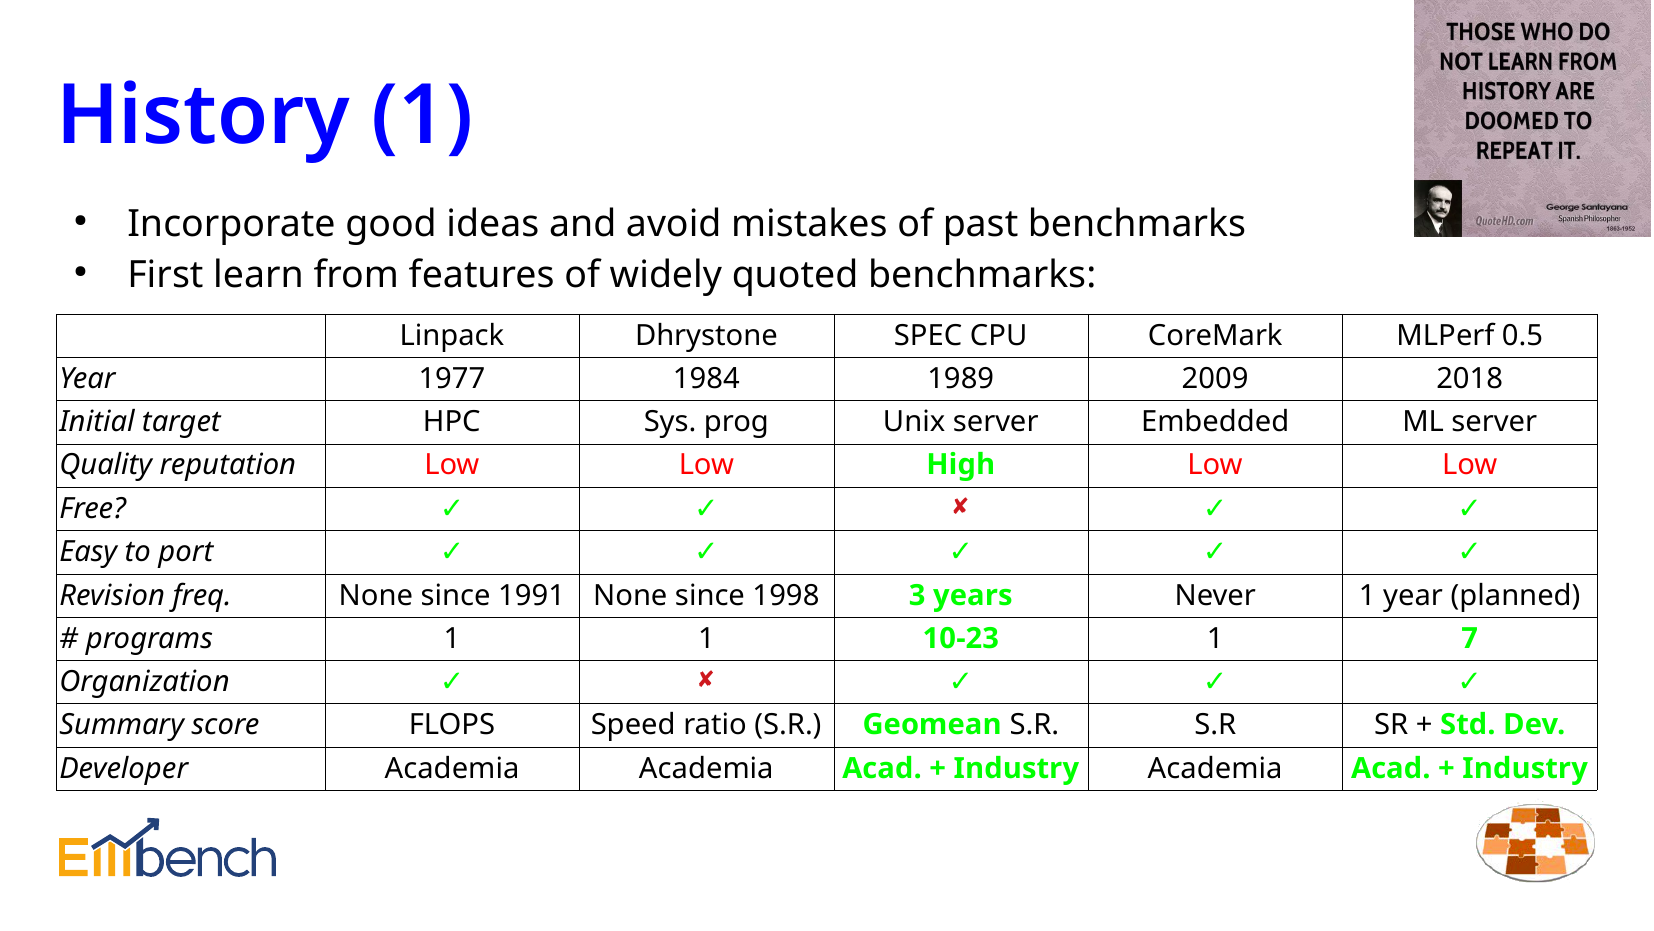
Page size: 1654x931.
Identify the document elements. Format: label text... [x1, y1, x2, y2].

table_cell Organization [57, 661, 325, 703]
table_cell ✓ [580, 531, 834, 574]
title History (1) [56, 49, 1414, 173]
table_cell 2009 [1089, 358, 1342, 400]
table_cell Acad. + Industry [835, 748, 1088, 790]
table_cell Unix server [835, 401, 1088, 444]
table_cell Acad. + Industry [1343, 748, 1597, 790]
table_cell Geomean S.R. [835, 704, 1088, 747]
table_cell Sys. prog [580, 401, 834, 444]
table_header Dhrystone [580, 315, 834, 357]
table_cell Developer [57, 748, 325, 790]
table_cell ✓ [1089, 531, 1342, 574]
table_cell ✓ [1343, 488, 1597, 530]
table_cell Speed ratio (S.R.) [580, 704, 834, 747]
table_cell HPC [326, 401, 579, 444]
table_cell 1977 [326, 358, 579, 400]
table_cell Quality reputation [57, 445, 325, 487]
table_cell  [835, 488, 1088, 530]
table_cell 1984 [580, 358, 834, 400]
table_cell Initial target [57, 401, 325, 444]
table_cell High [835, 445, 1088, 487]
table_cell Easy to port [57, 531, 325, 574]
table_cell 3 years [835, 575, 1088, 617]
table_cell Never [1089, 575, 1342, 617]
table_cell ✓ [1089, 488, 1342, 530]
table_header MLPerf 0.5 [1343, 315, 1597, 357]
table_header [57, 315, 325, 357]
table_cell 10-23 [835, 618, 1088, 660]
table_cell Academia [580, 748, 834, 790]
picture [1476, 798, 1595, 883]
table_cell Low [580, 445, 834, 487]
table_cell 1 [1089, 618, 1342, 660]
table_cell ✓ [1343, 661, 1597, 703]
table_cell 1 [326, 618, 579, 660]
table_cell Academia [326, 748, 579, 790]
table_cell Free? [57, 488, 325, 530]
list Incorporate good ideas and avoid mistakes of past benchmarks First learn from features of widely quoted benchmarks: [56, 196, 1598, 310]
table_cell 1 [580, 618, 834, 660]
table_header Linpack [326, 315, 579, 357]
table_cell 7 [1343, 618, 1597, 660]
table_cell 2018 [1343, 358, 1597, 400]
table_cell Embedded [1089, 401, 1342, 444]
table_cell None since 1998 [580, 575, 834, 617]
table_cell ✓ [326, 488, 579, 530]
table_cell # programs [57, 618, 325, 660]
table_cell FLOPS [326, 704, 579, 747]
table_cell Low [326, 445, 579, 487]
table_cell SR + Std. Dev. [1343, 704, 1597, 747]
table_cell Low [1343, 445, 1597, 487]
table_cell S.R [1089, 704, 1342, 747]
table_cell ✓ [326, 531, 579, 574]
picture [1414, 0, 1651, 237]
table_cell 1 year (planned) [1343, 575, 1597, 617]
table_cell Academia [1089, 748, 1342, 790]
table_cell ML server [1343, 401, 1597, 444]
table_cell 1989 [835, 358, 1088, 400]
table_cell Revision freq. [57, 575, 325, 617]
table_cell Low [1089, 445, 1342, 487]
table_cell Summary score [57, 704, 325, 747]
table_header SPEC CPU [835, 315, 1088, 357]
table_cell ✓ [835, 661, 1088, 703]
table_cell ✓ [1343, 531, 1597, 574]
table_cell  [580, 661, 834, 703]
table_cell ✓ [1089, 661, 1342, 703]
table_cell ✓ [326, 661, 579, 703]
table_cell Year [57, 358, 325, 400]
table_cell ✓ [580, 488, 834, 530]
table_cell ✓ [835, 531, 1088, 574]
table_cell None since 1991 [326, 575, 579, 617]
table_header CoreMark [1089, 315, 1342, 357]
